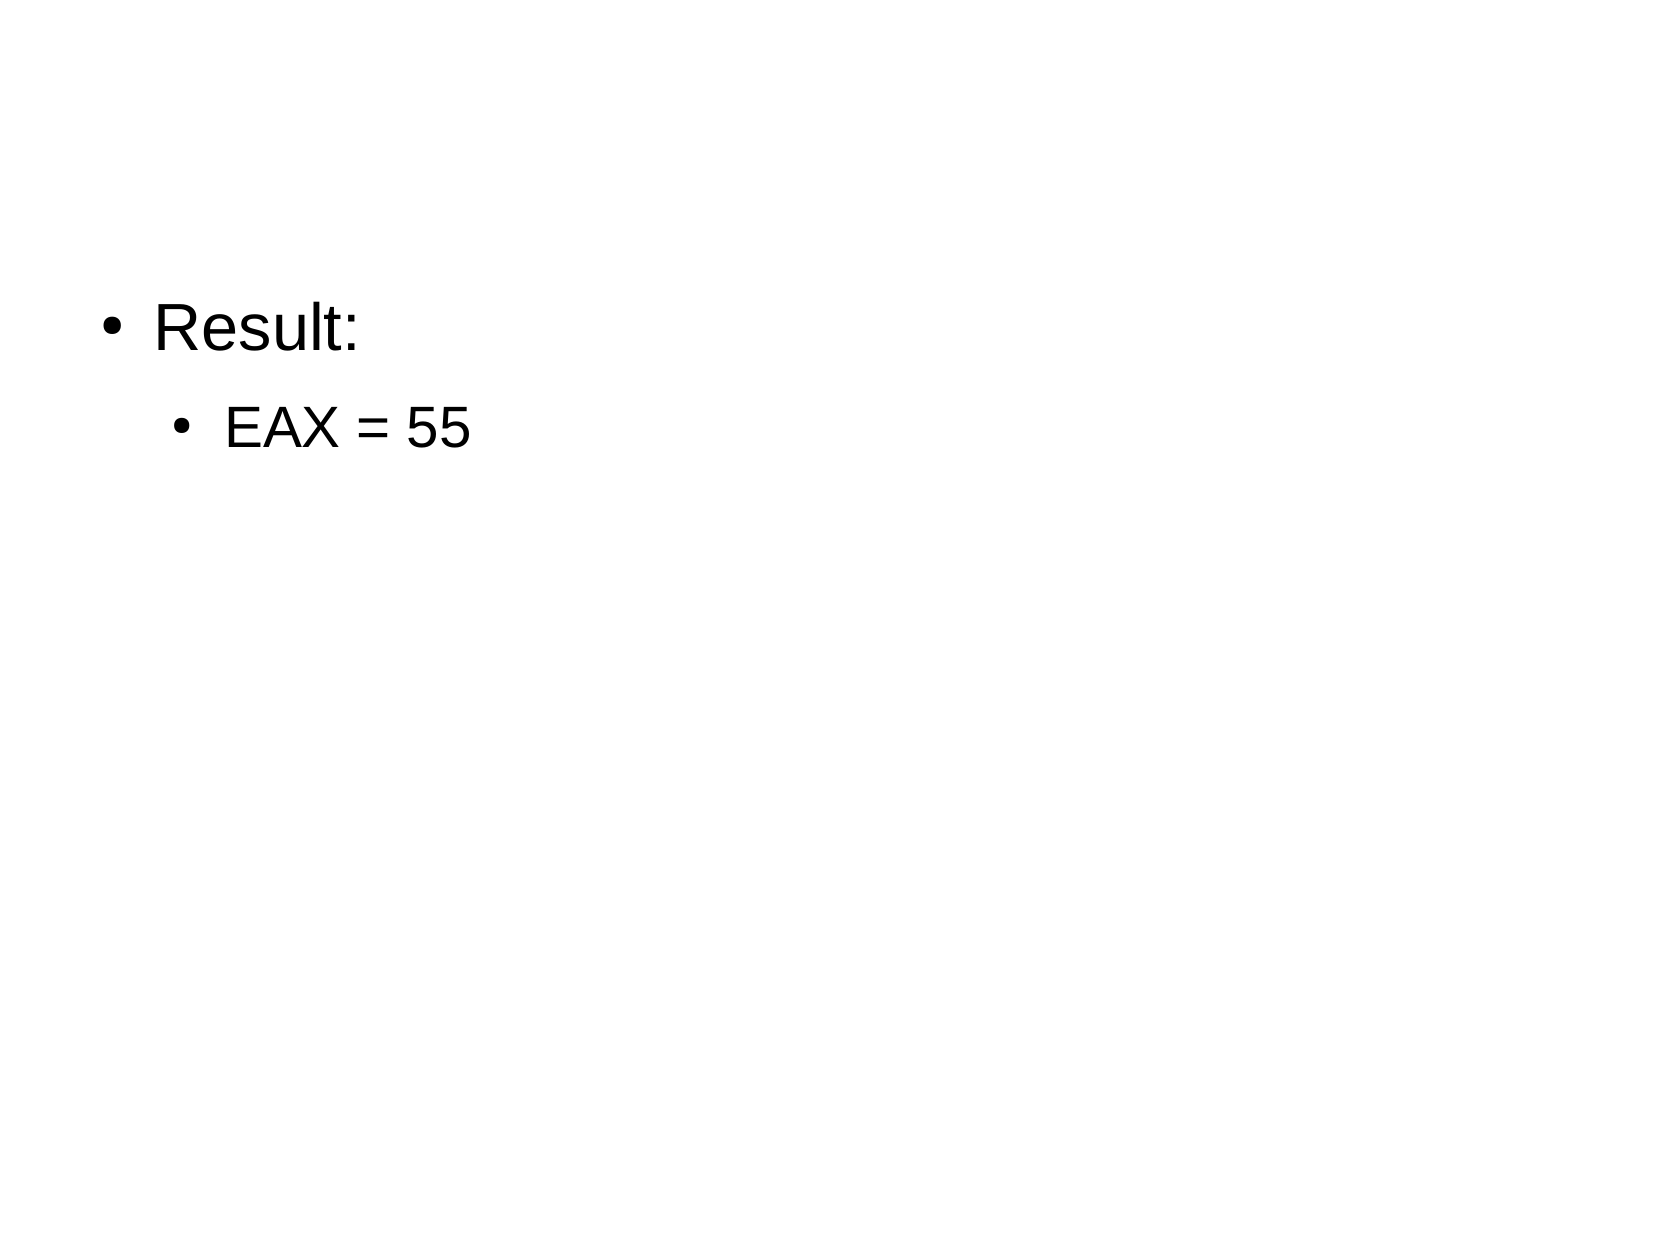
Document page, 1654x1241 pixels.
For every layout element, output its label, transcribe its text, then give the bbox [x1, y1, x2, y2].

list Result: EAX = 55 [82, 290, 1571, 1010]
